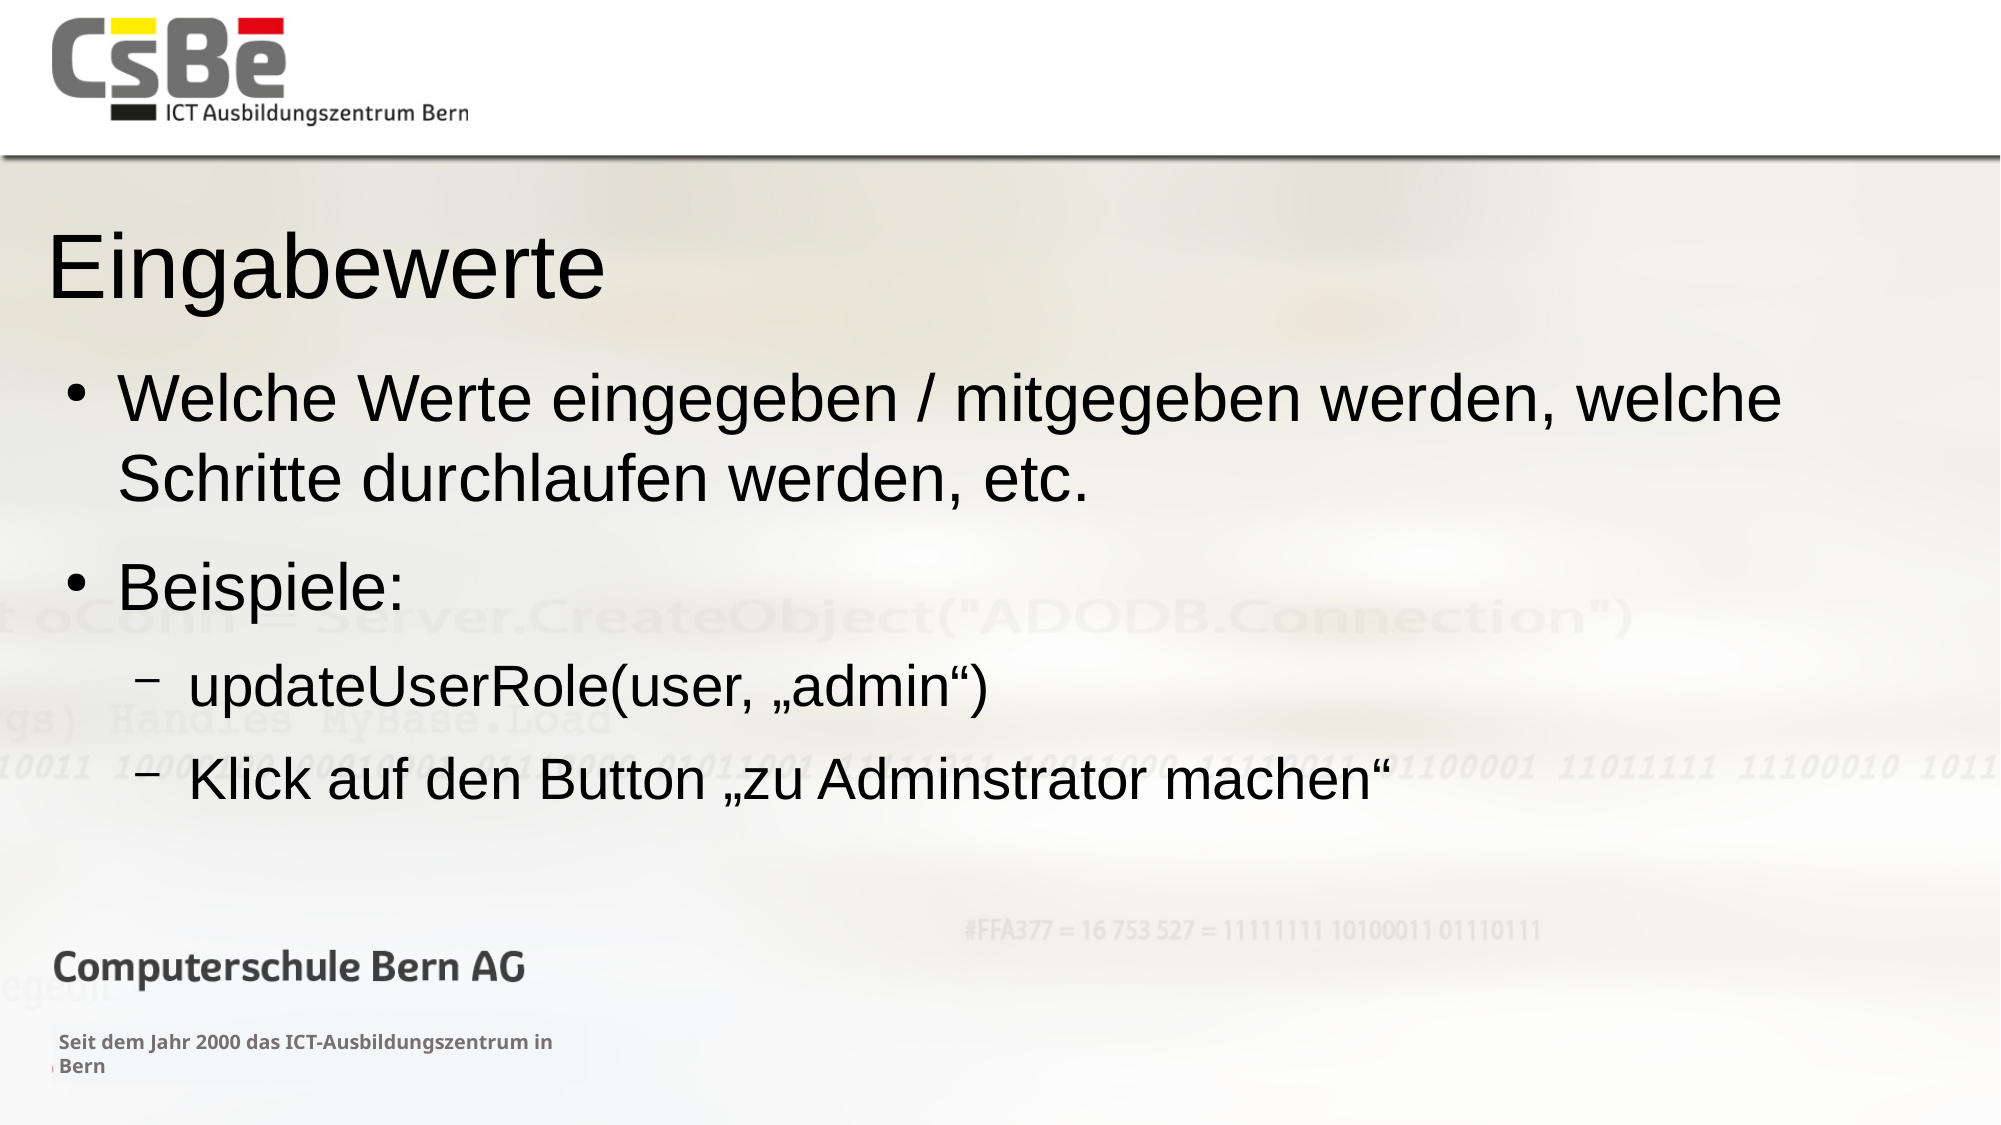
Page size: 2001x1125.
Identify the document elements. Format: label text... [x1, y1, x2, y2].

picture [0, 0, 2001, 1125]
list Eingabewerte [46, 206, 1920, 355]
list Welche Werte eingegeben / mitgegeben werden, welche Schritte durchlaufen werden, etc. Beispiele: updateUserRole(user, „admin“) Klick auf den Button „zu Adminstrator machen“ [46, 355, 1920, 886]
